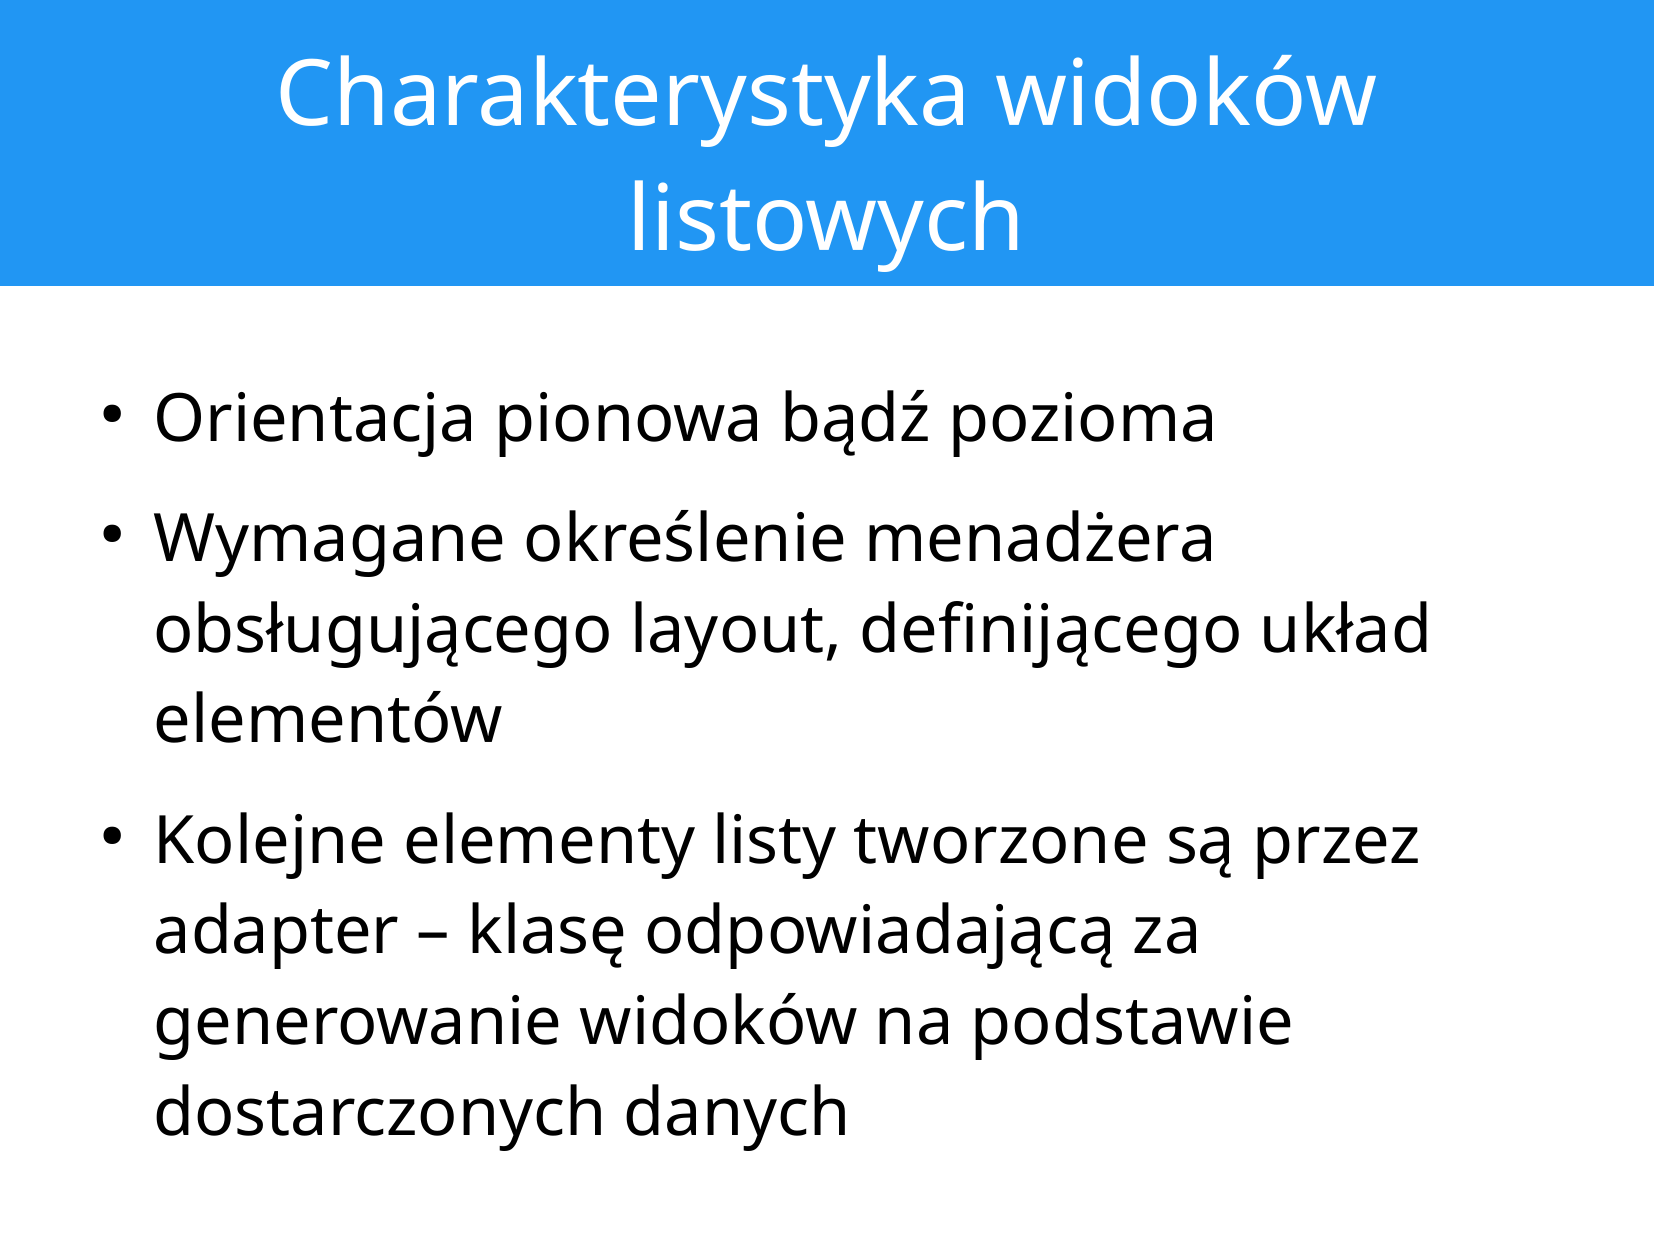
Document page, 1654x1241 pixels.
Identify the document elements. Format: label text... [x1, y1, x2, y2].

title Charakterystyka widoków listowych [82, 45, 1571, 260]
list Orientacja pionowa bądź pozioma Wymagane określenie menadżera obsługującego layout, definijącego układ elementów Kolejne elementy listy tworzone są przez adapter – klasę odpowiadającą za generowanie widoków na podstawie dostarczonych danych [82, 308, 1571, 1217]
